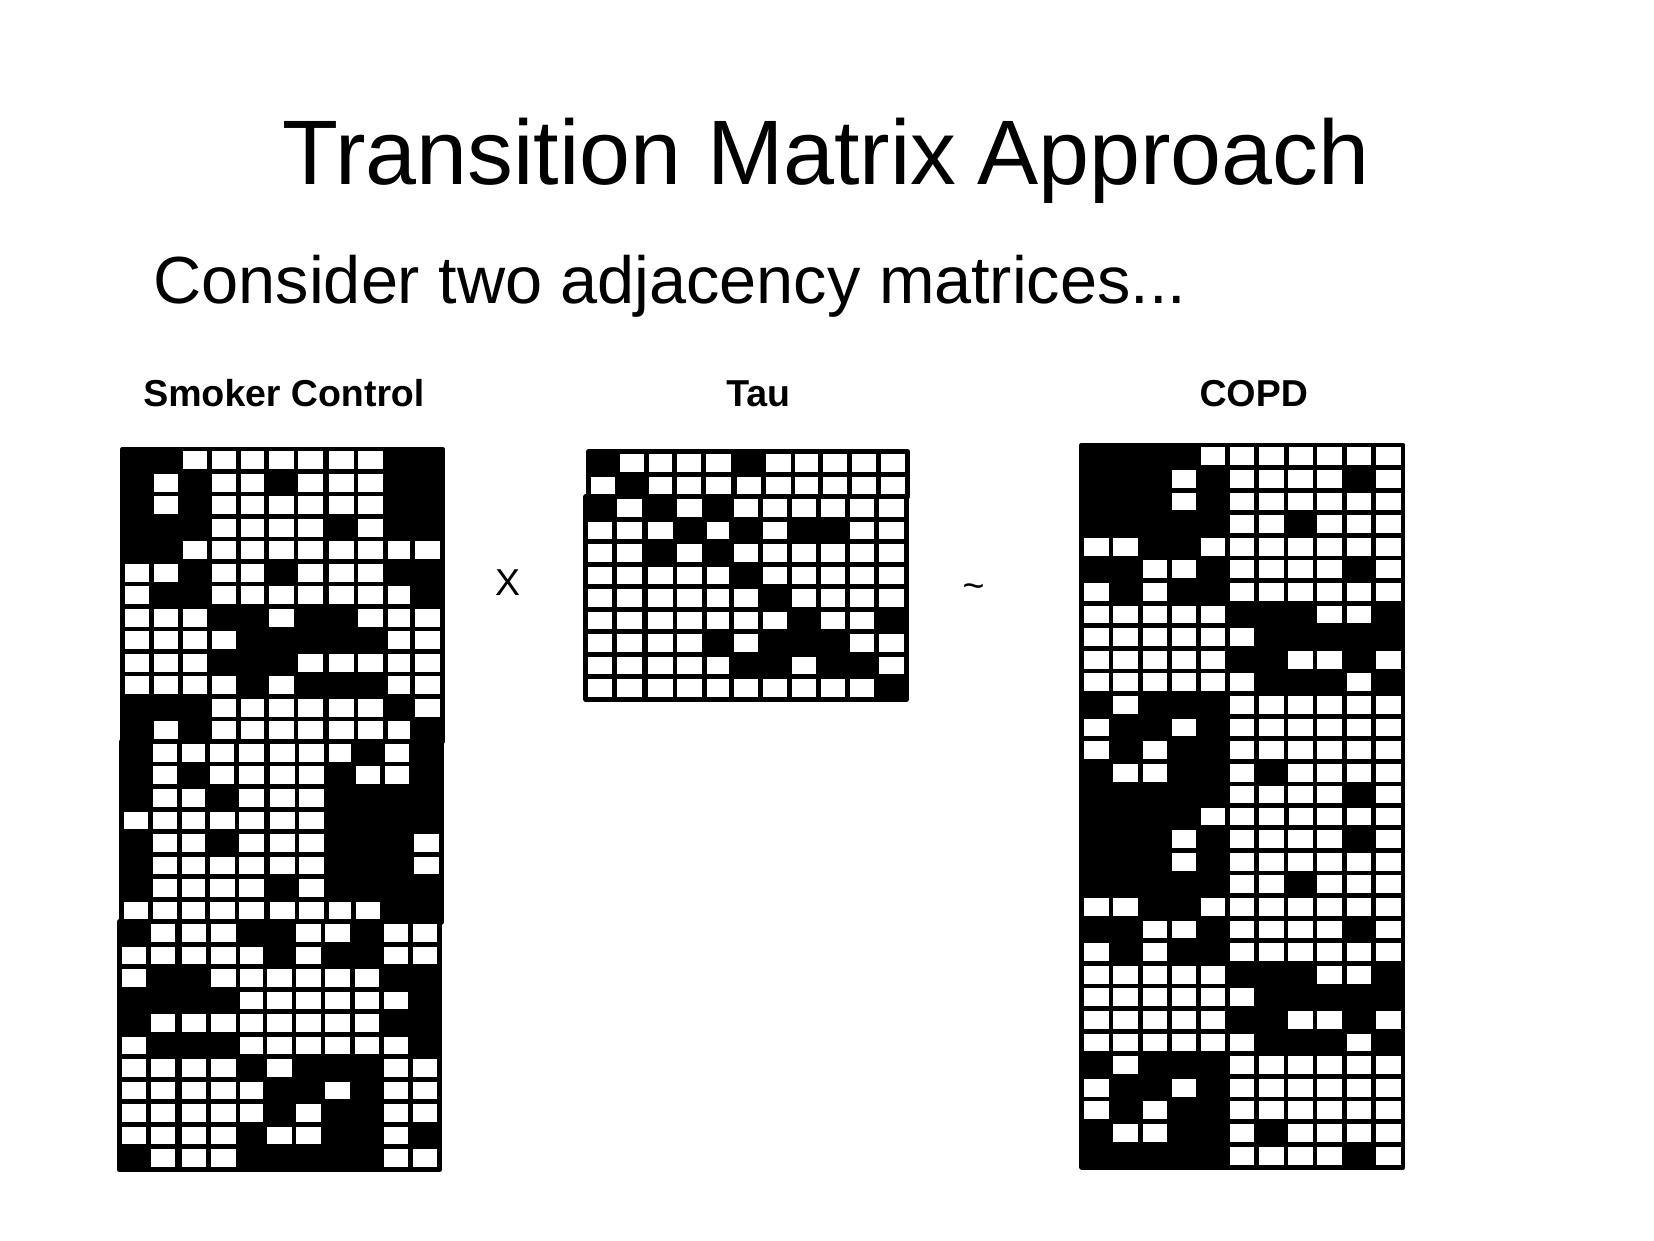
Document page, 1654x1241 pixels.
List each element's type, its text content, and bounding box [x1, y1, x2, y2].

text_box Smoker Control [128, 365, 440, 423]
list Consider two adjacency matrices... [82, 242, 1571, 963]
text_box COPD [1184, 365, 1323, 423]
text_box X [480, 553, 536, 611]
text_box [585, 451, 908, 700]
text_box Tau [711, 365, 806, 422]
text_box ~ [948, 557, 1000, 615]
text_box [119, 449, 443, 1170]
text_box [1081, 445, 1404, 1168]
title Transition Matrix Approach [82, 49, 1571, 242]
